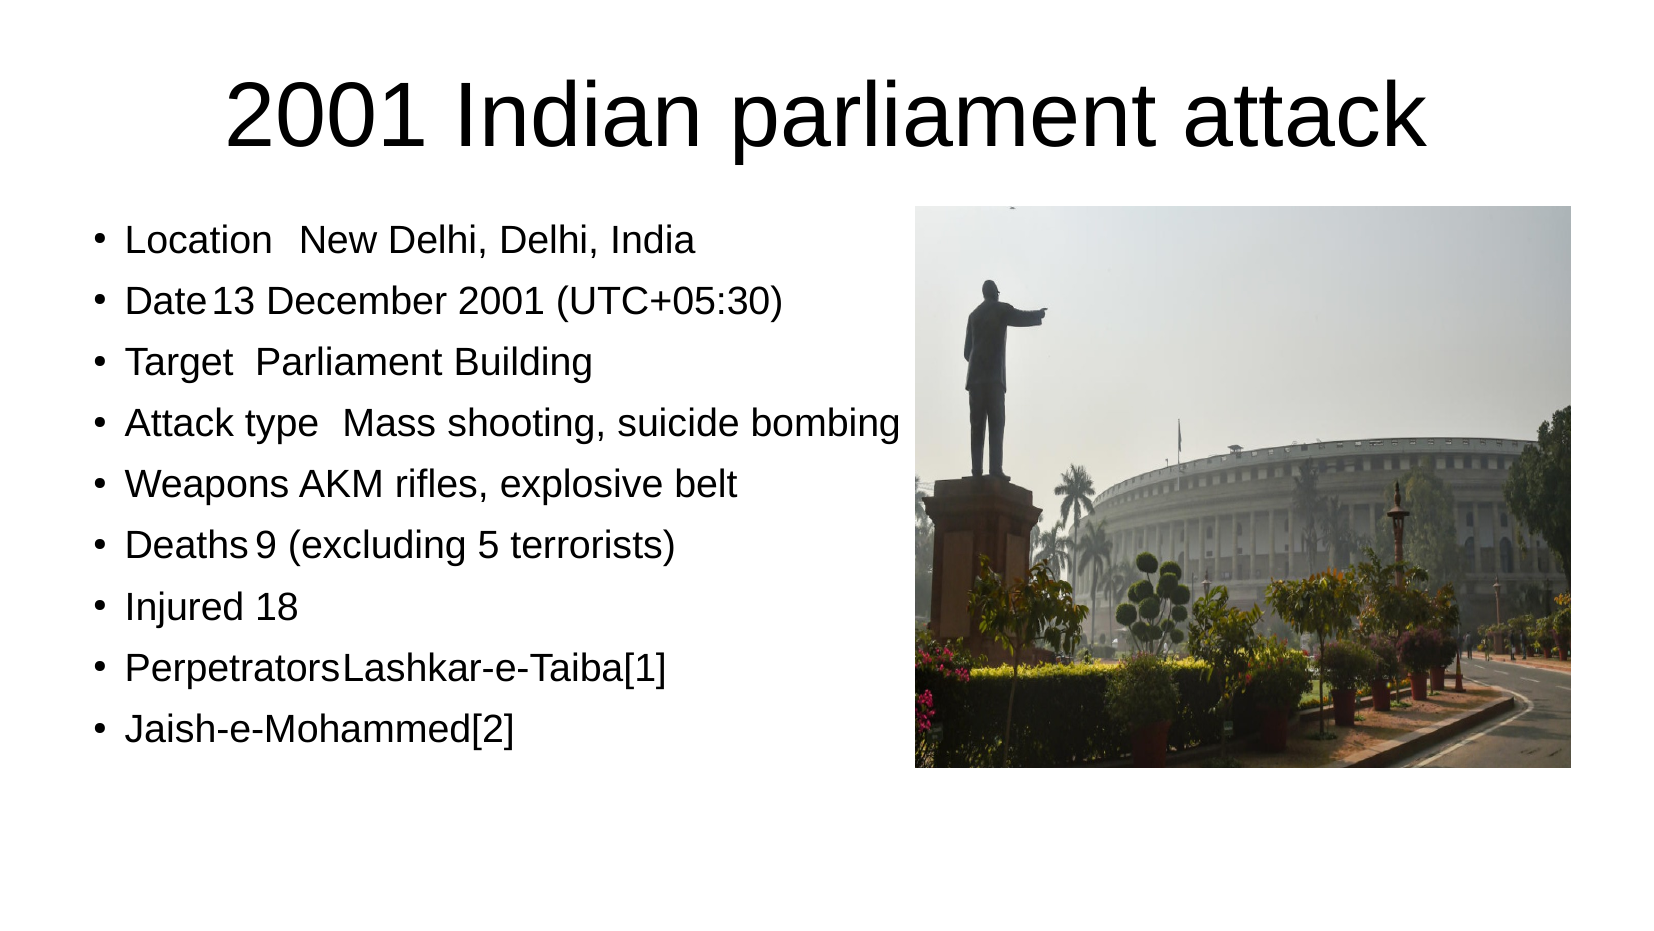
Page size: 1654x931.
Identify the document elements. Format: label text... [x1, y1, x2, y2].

list Location New Delhi, Delhi, India Date 13 December 2001 (UTC+05:30) Target Parliament Building Attack type Mass shooting, suicide bombing Weapons AKM rifles, explosive belt Deaths 9 (excluding 5 terrorists) Injured 18 Perpetrators Lashkar-e-Taiba[1] Jaish-e-Mohammed[2] [82, 217, 915, 758]
title 2001 Indian parliament attack [82, 37, 1571, 193]
picture [915, 206, 1571, 768]
